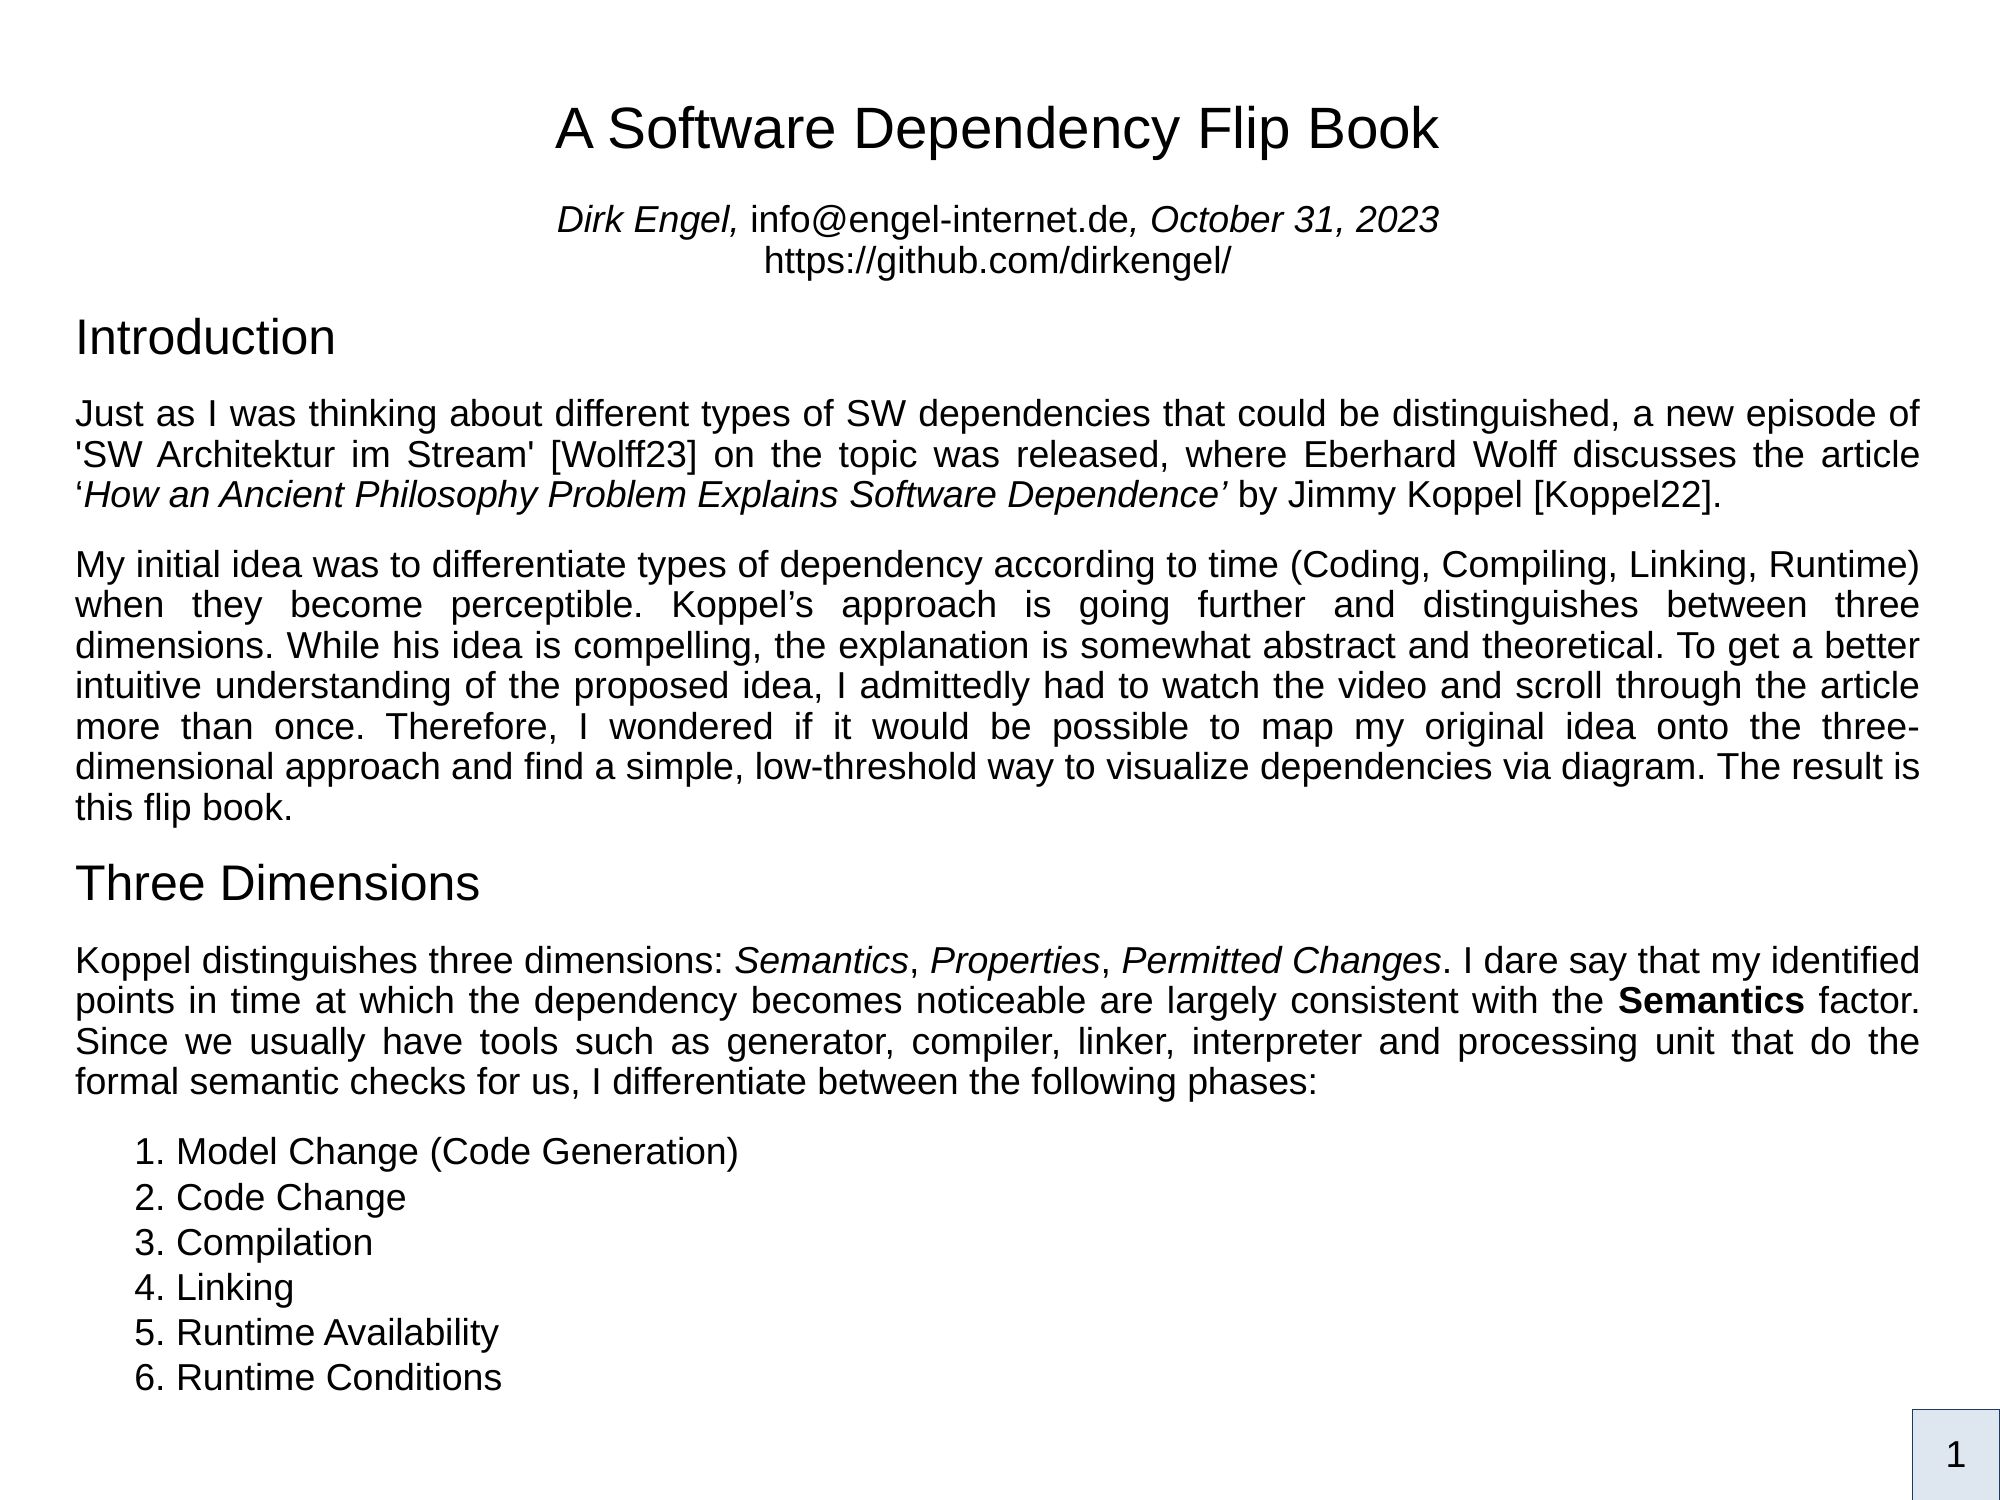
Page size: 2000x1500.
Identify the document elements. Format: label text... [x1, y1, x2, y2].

text_box A Software Dependency Flip Book Dirk Engel, info@engel-internet.de, October 31, 2023 https://github.com/dirkengel/ Introduction Just as I was thinking about different types of SW dependencies that could be distinguished, a new episode of 'SW Architektur im Stream' [Wolff23] on the topic was released, where Eberhard Wolff discusses the article ‘How an Ancient Philosophy Problem Explains Software Dependence’ by Jimmy Koppel [Koppel22]. My initial idea was to differentiate types of dependency according to time (Coding, Compiling, Linking, Runtime) when they become perceptible. Koppel’s approach is going further and distinguishes between three dimensions. While his idea is compelling, the explanation is somewhat abstract and theoretical. To get a better intuitive understanding of the proposed idea, I admittedly had to watch the video and scroll through the article more than once. Therefore, I wondered if it would be possible to map my original idea onto the three-dimensional approach and find a simple, low-threshold way to visualize dependencies via diagram. The result is this flip book. Three Dimensions Koppel distinguishes three dimensions: Semantics, Properties, Permitted Changes. I dare say that my identified points in time at which the dependency becomes noticeable are largely consistent with the Semantics factor. Since we usually have tools such as generator, compiler, linker, interpreter and processing unit that do the formal semantic checks for us, I differentiate between the following phases: Model Change (Code Generation) Code Change Compilation Linking Runtime Availability Runtime Conditions [75, 90, 1921, 1403]
text_box 1 [1912, 1409, 2000, 1500]
